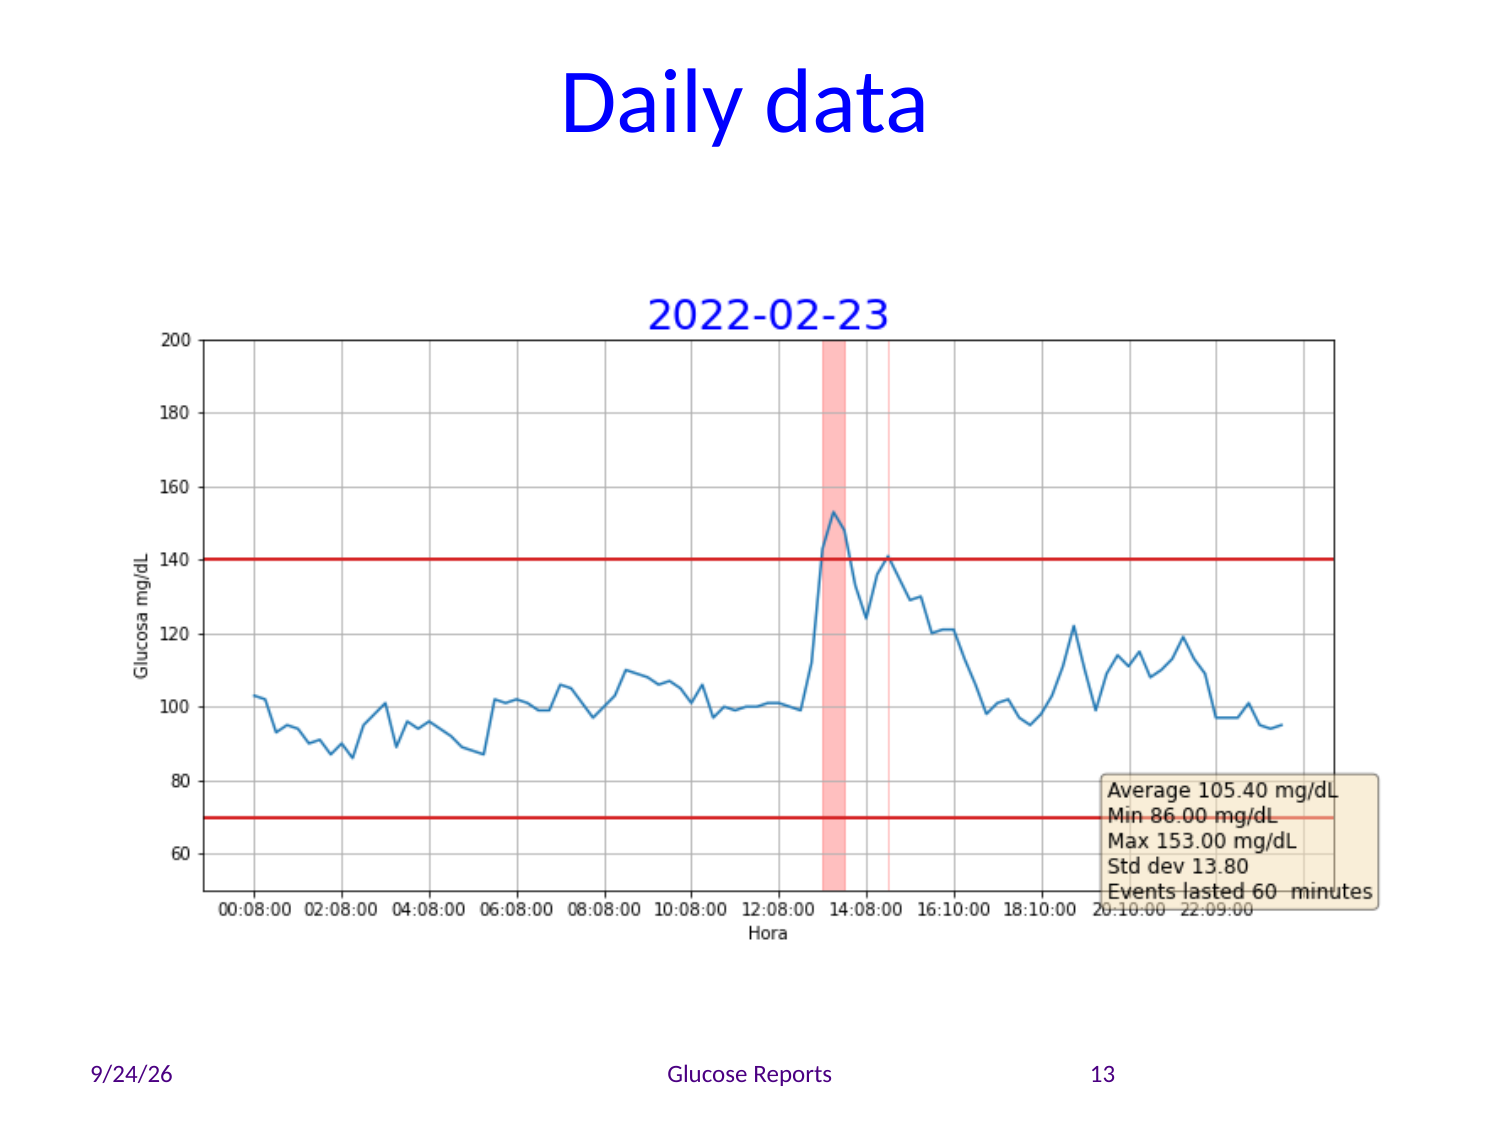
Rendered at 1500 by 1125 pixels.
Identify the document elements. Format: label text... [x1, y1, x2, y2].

title Daily data [75, 2, 1426, 190]
picture [21, 253, 1479, 982]
